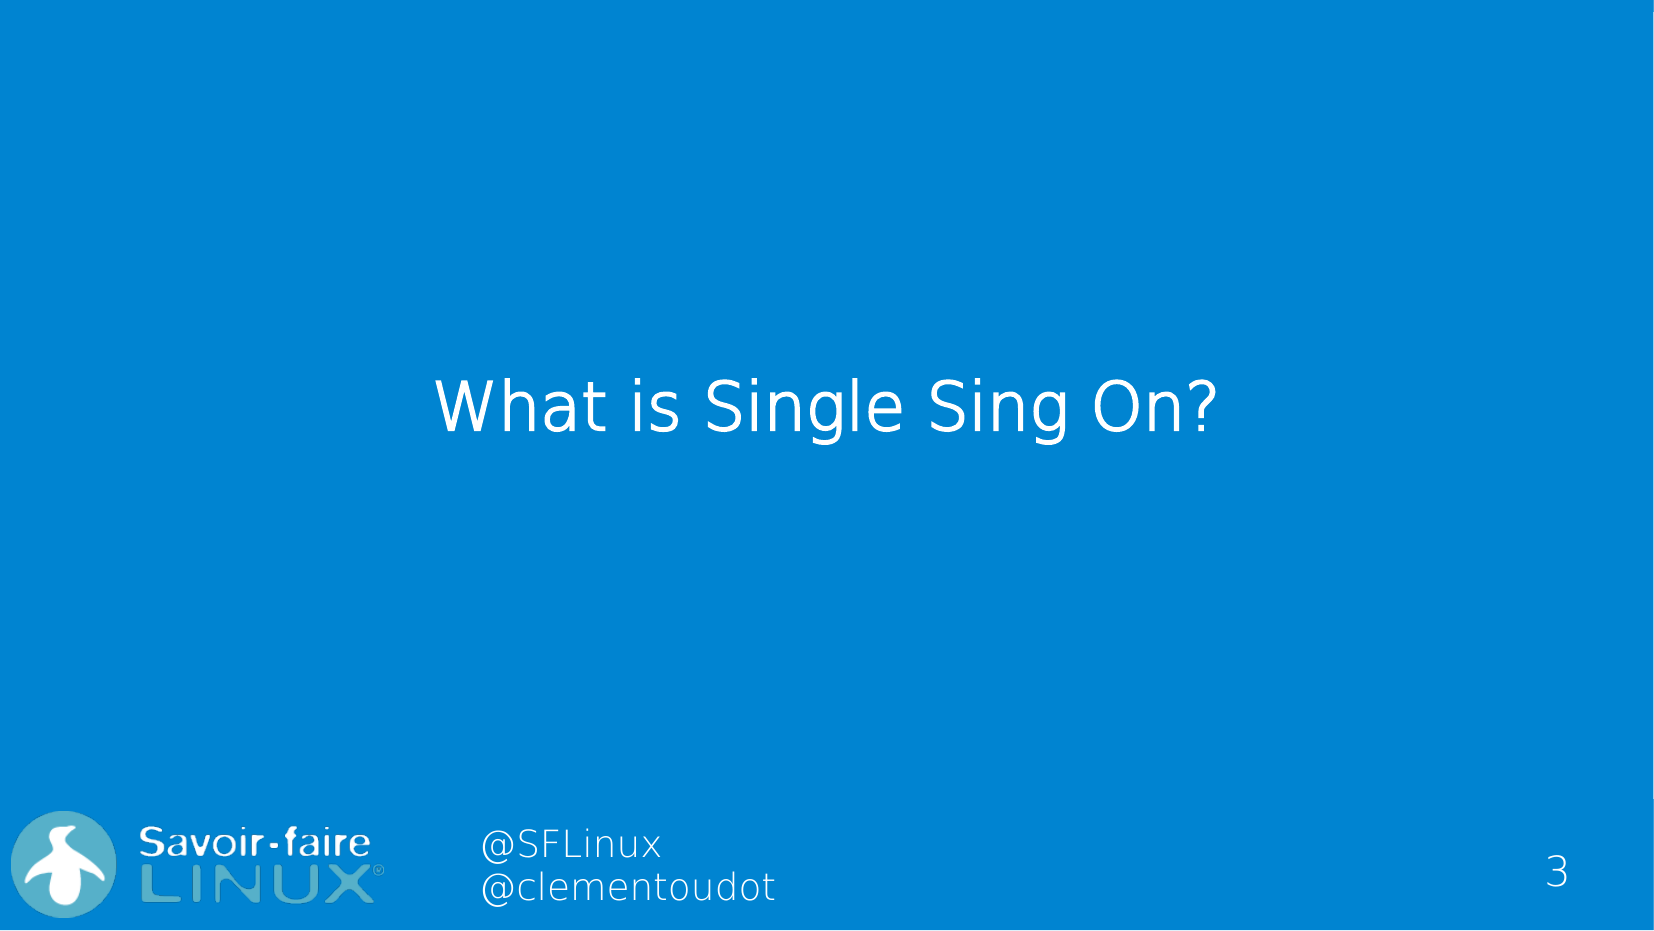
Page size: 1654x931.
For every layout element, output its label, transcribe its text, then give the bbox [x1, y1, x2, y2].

picture [11, 811, 384, 918]
subtitle What is Single Sing On? [82, 212, 1571, 602]
